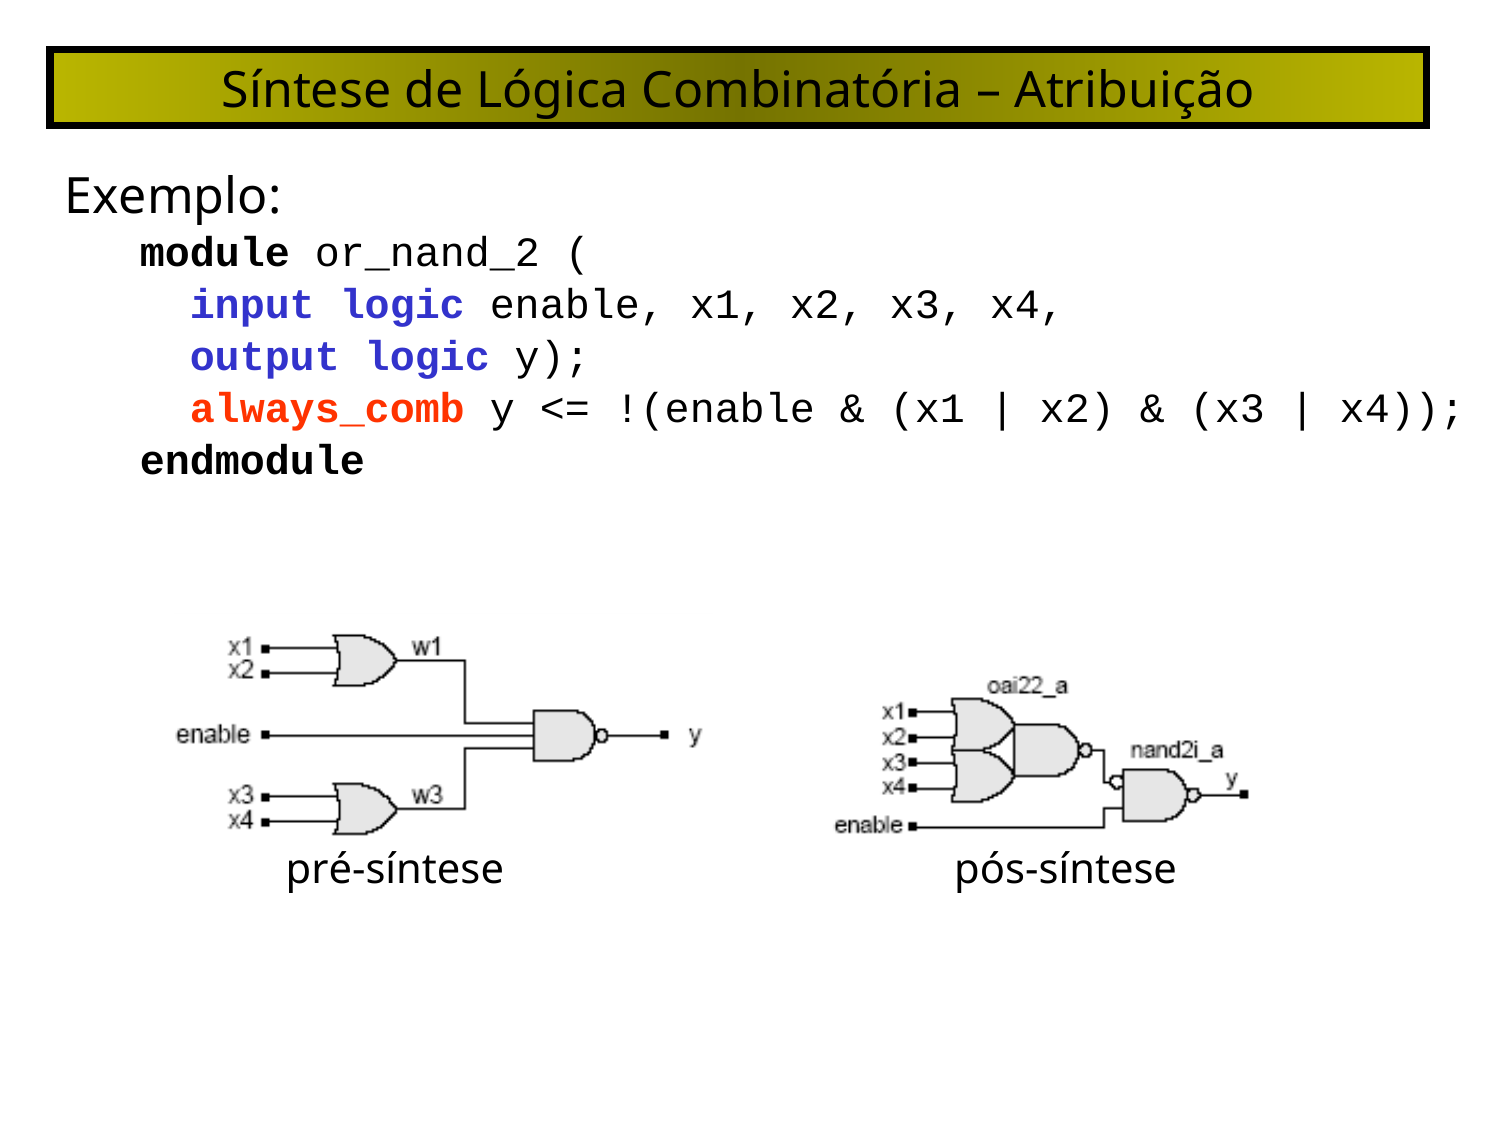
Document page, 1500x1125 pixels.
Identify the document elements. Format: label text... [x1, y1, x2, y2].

list Exemplo: module or_nand_2 ( input logic enable, x1, x2, x3, x4, output logic y); always_comb y <= !(enable & (x1 | x2) & (x3 | x4)); endmodule [49, 125, 1500, 563]
picture [174, 612, 713, 917]
picture [787, 649, 1313, 915]
text_box pré-síntese [270, 841, 532, 908]
text_box pós-síntese [920, 841, 1211, 907]
title Síntese de Lógica Combinatória – Atribuição [49, 49, 1427, 125]
